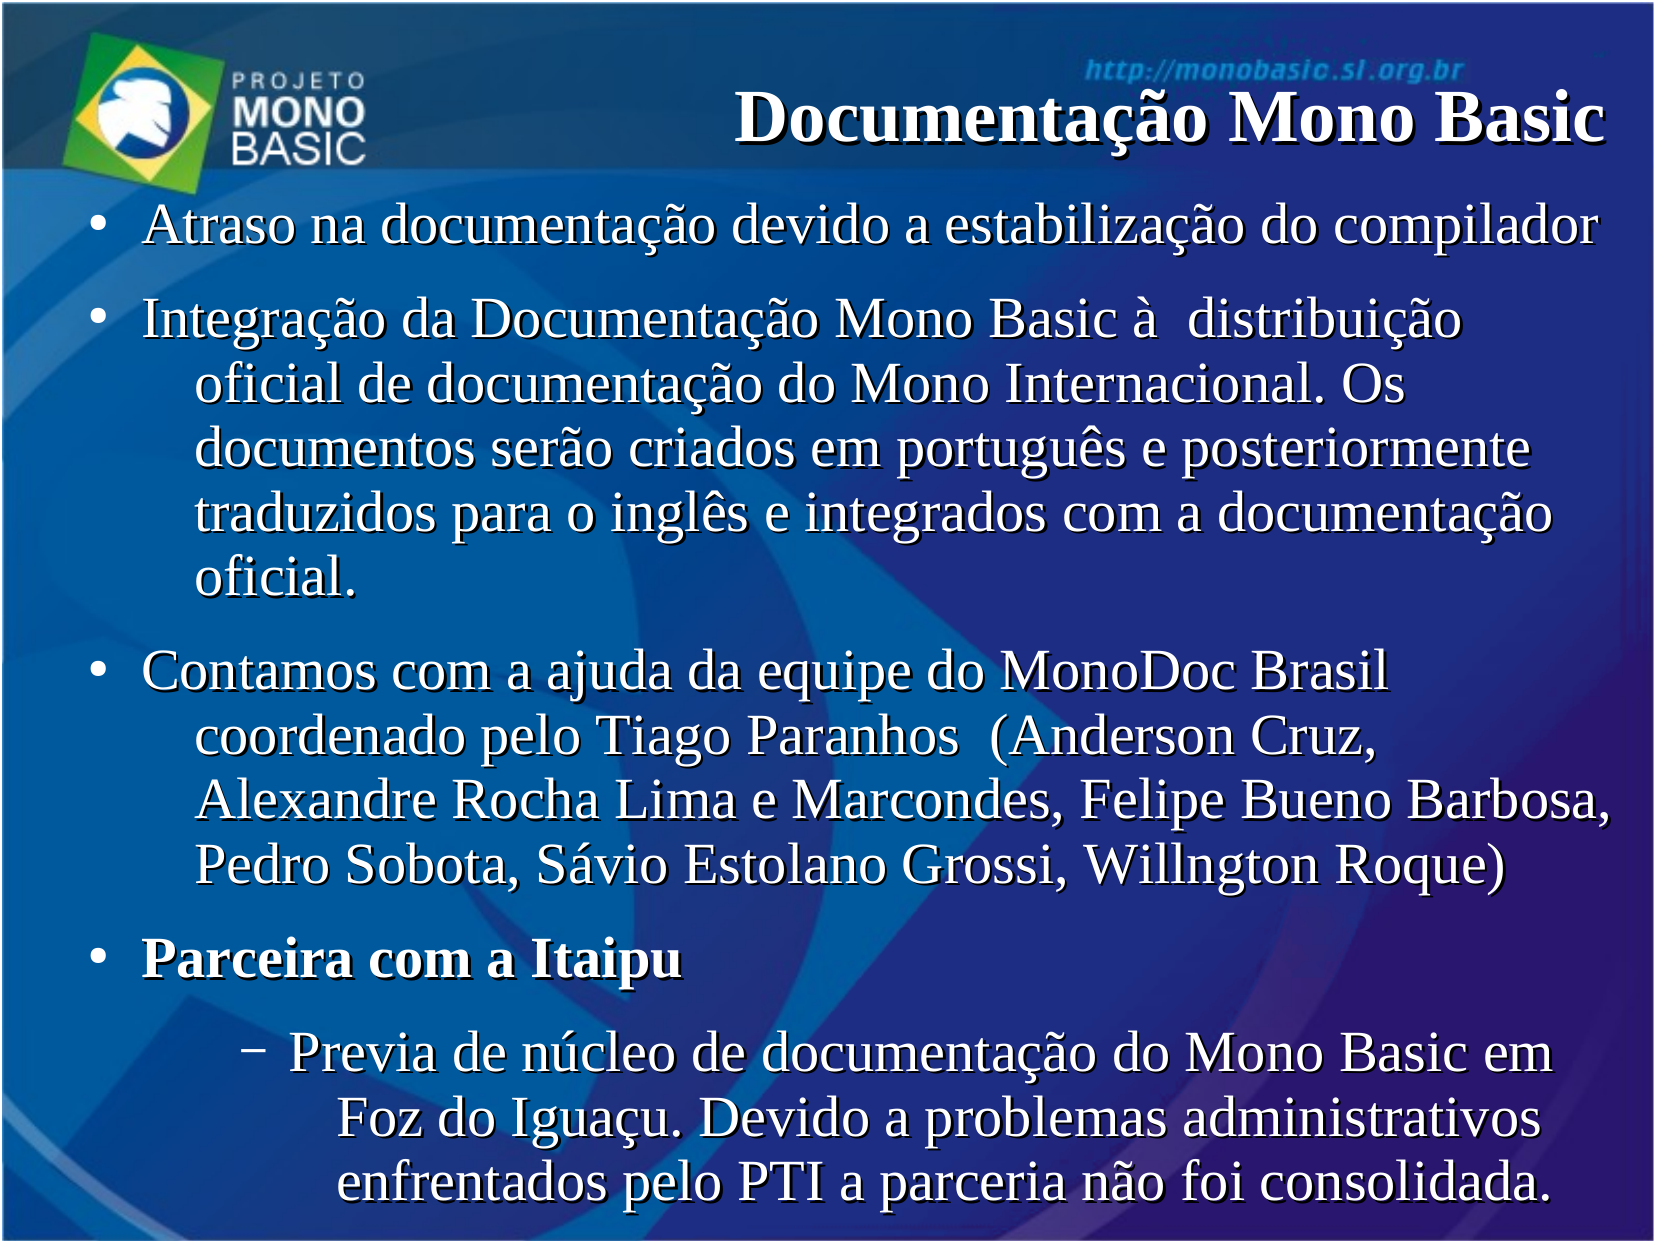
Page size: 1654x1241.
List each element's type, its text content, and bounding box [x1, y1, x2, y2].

title Documentação Mono Basic [222, 43, 1606, 191]
list Atraso na documentação devido a estabilização do compilador Integração da Documentação Mono Basic à distribuição oficial de documentação do Mono Internacional. Os documentos serão criados em português e posteriormente traduzidos para o inglês e integrados com a documentação oficial. Contamos com a ajuda da equipe do MonoDoc Brasil coordenado pelo Tiago Paranhos (Anderson Cruz, Alexandre Rocha Lima e Marcondes, Felipe Bueno Barbosa, Pedro Sobota, Sávio Estolano Grossi, Willngton Roque) Parceira com a Itaipu Previa de núcleo de documentação do Mono Basic em Foz do Iguaçu. Devido a problemas administrativos enfrentados pelo PTI a parceria não foi consolidada. [52, 191, 1615, 1232]
picture [2, 2, 1654, 1241]
